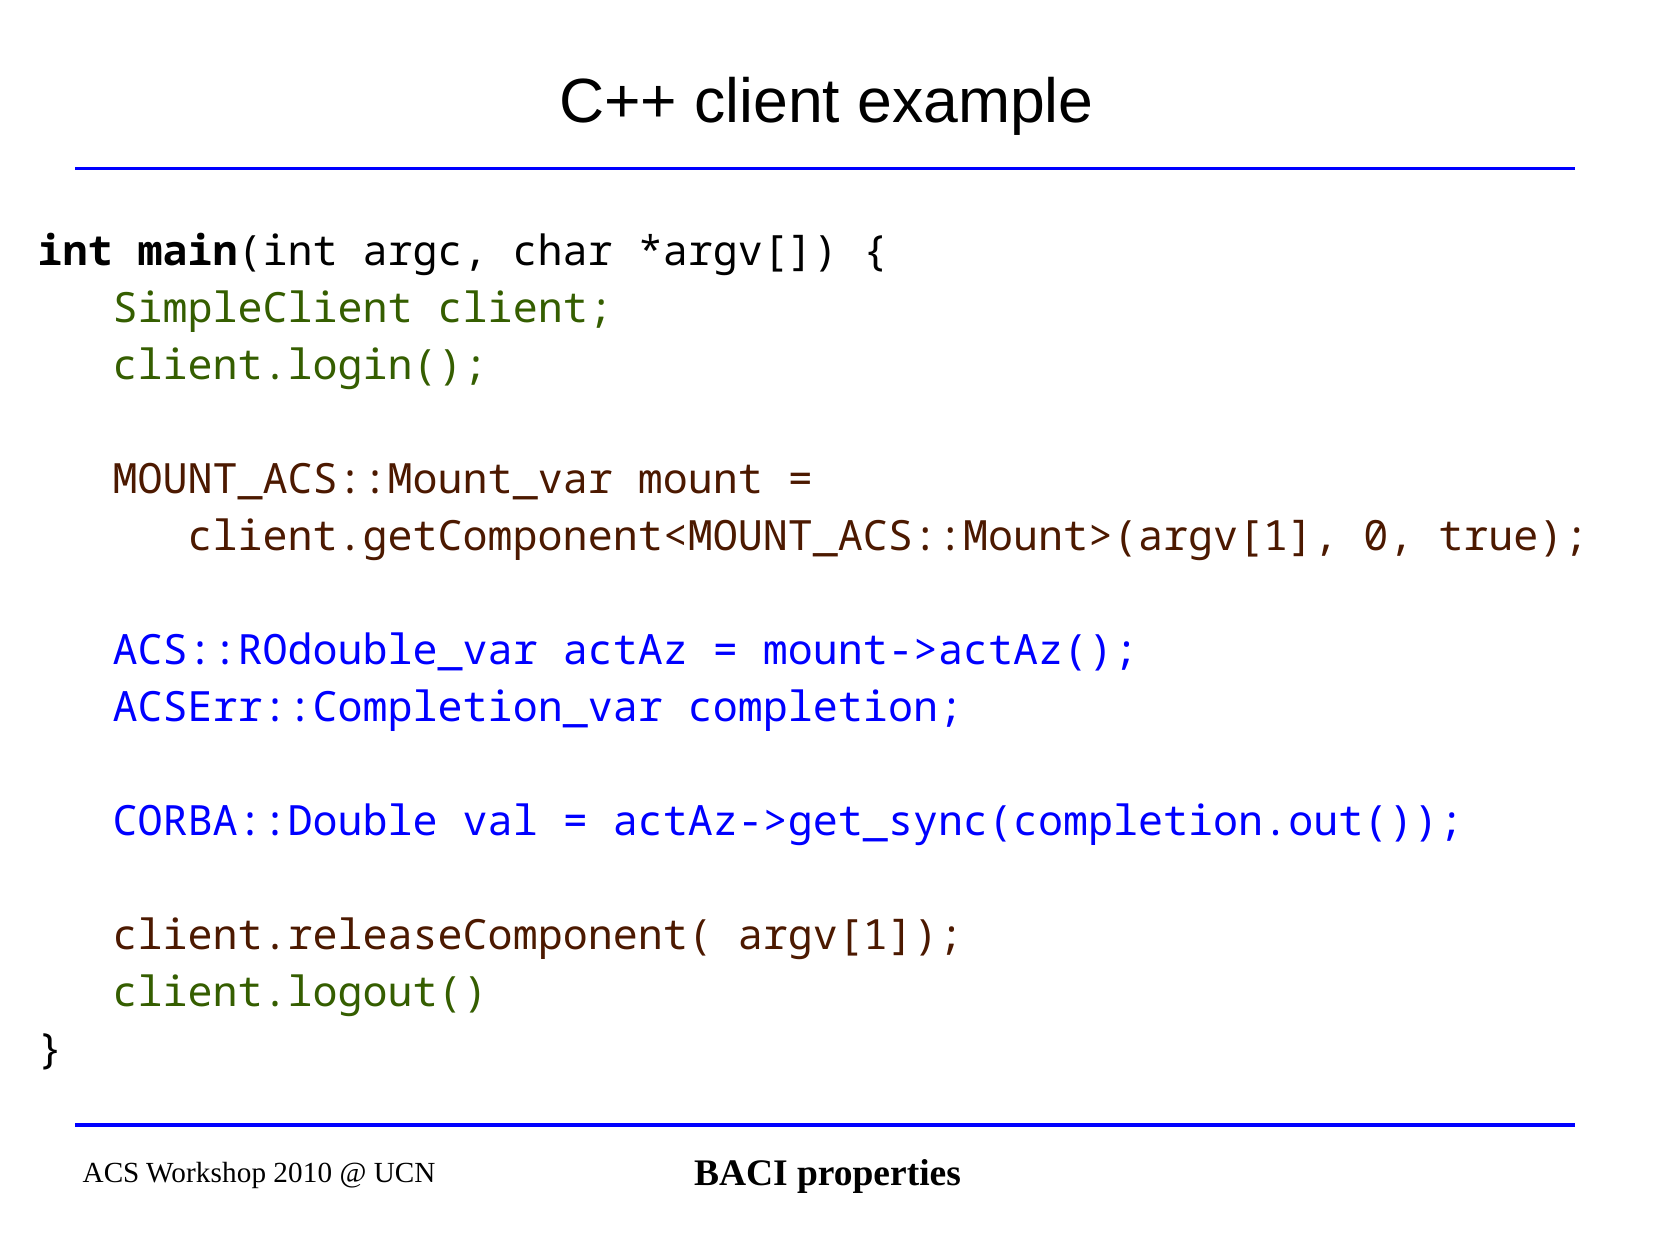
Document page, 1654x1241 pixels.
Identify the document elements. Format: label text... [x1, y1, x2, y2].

subtitle int main(int argc, char *argv[]) { SimpleClient client; client.login(); MOUNT_ACS::Mount_var mount = client.getComponent<MOUNT_ACS::Mount>(argv[1], 0, true); ACS::ROdouble_var actAz = mount->actAz(); ACSErr::Completion_var completion; CORBA::Double val = actAz->get_sync(completion.out()); client.releaseComponent( argv[1]); client.logout() } [37, 246, 1613, 1051]
title C++ client example [82, 39, 1571, 163]
